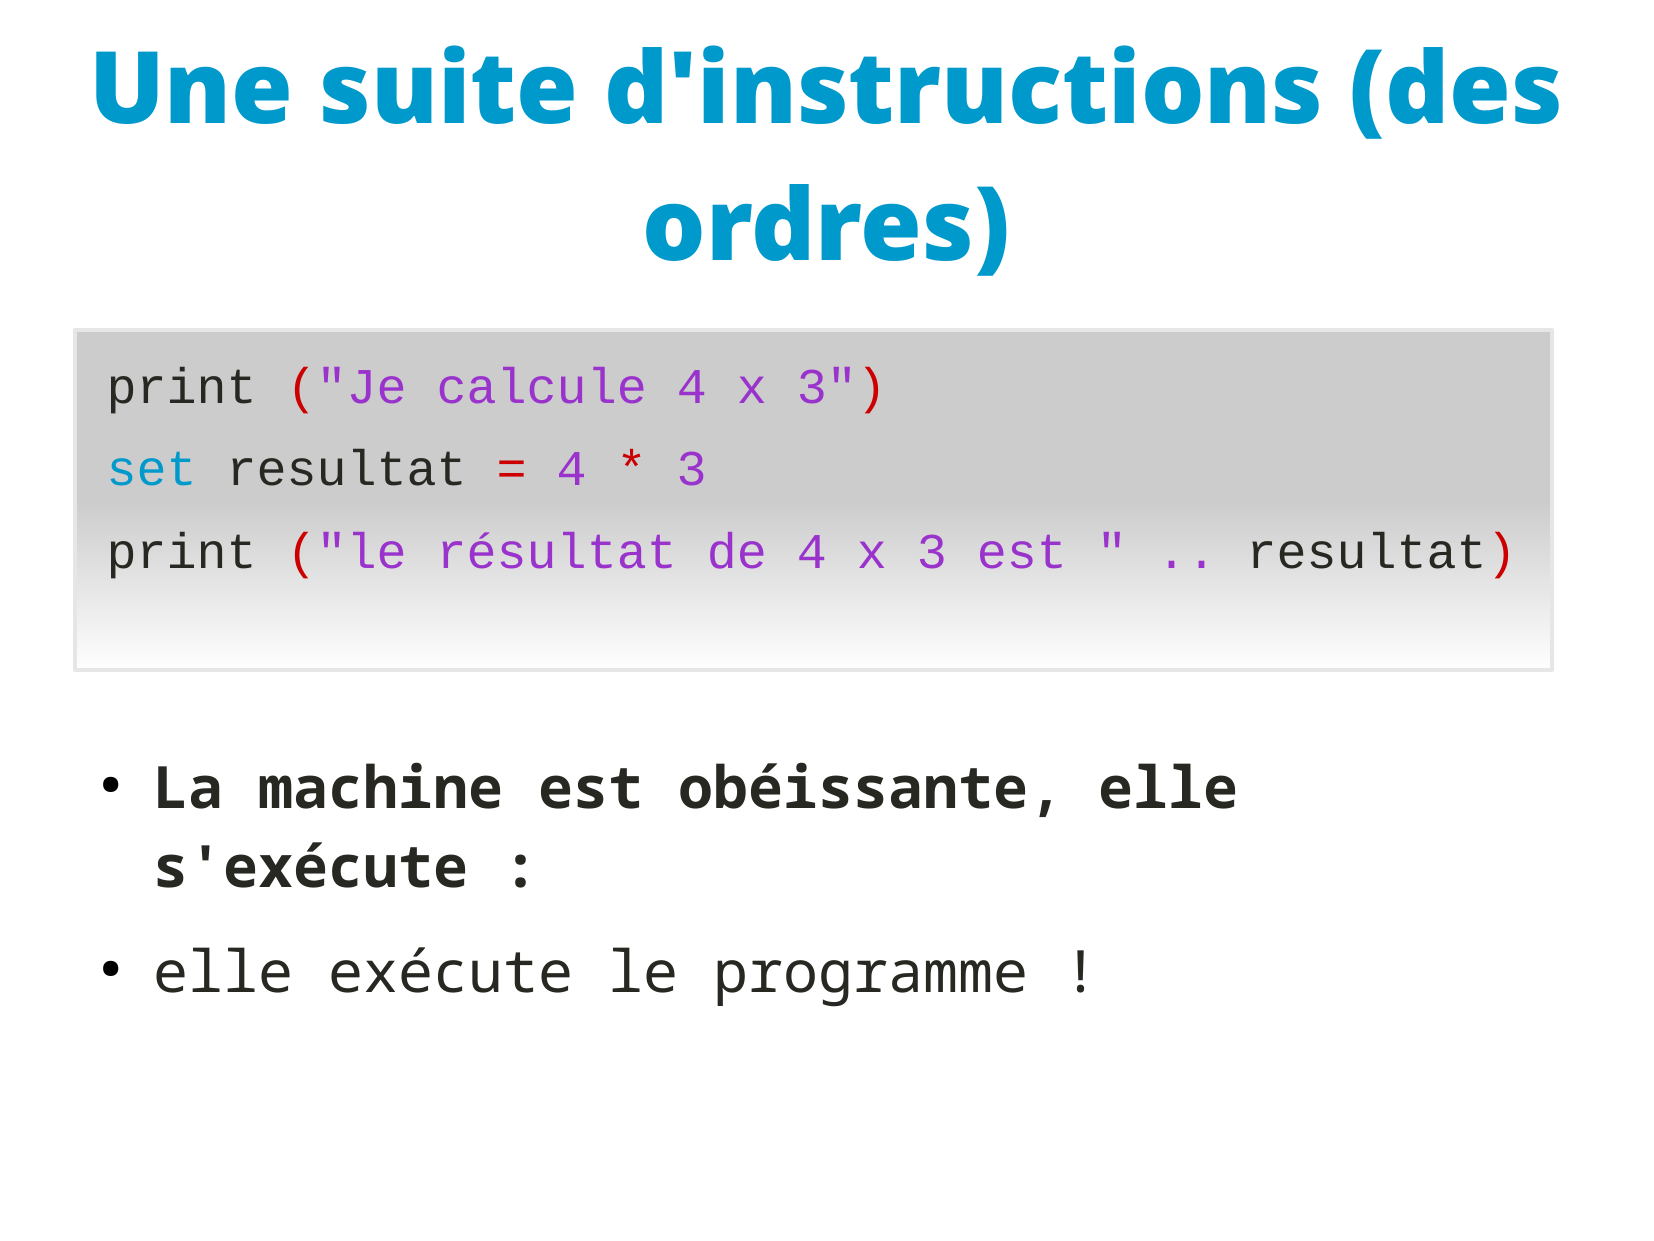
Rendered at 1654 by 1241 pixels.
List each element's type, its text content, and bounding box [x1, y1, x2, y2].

list La machine est obéissante, elle s'exécute : elle exécute le programme ! [82, 746, 1571, 1051]
list print ("Je calcule 4 x 3") set resultat = 4 * 3 print ("le résultat de 4 x 3 est " .. resultat) [75, 330, 1553, 670]
title Une suite d'instructions (des ordres) [82, 36, 1571, 270]
